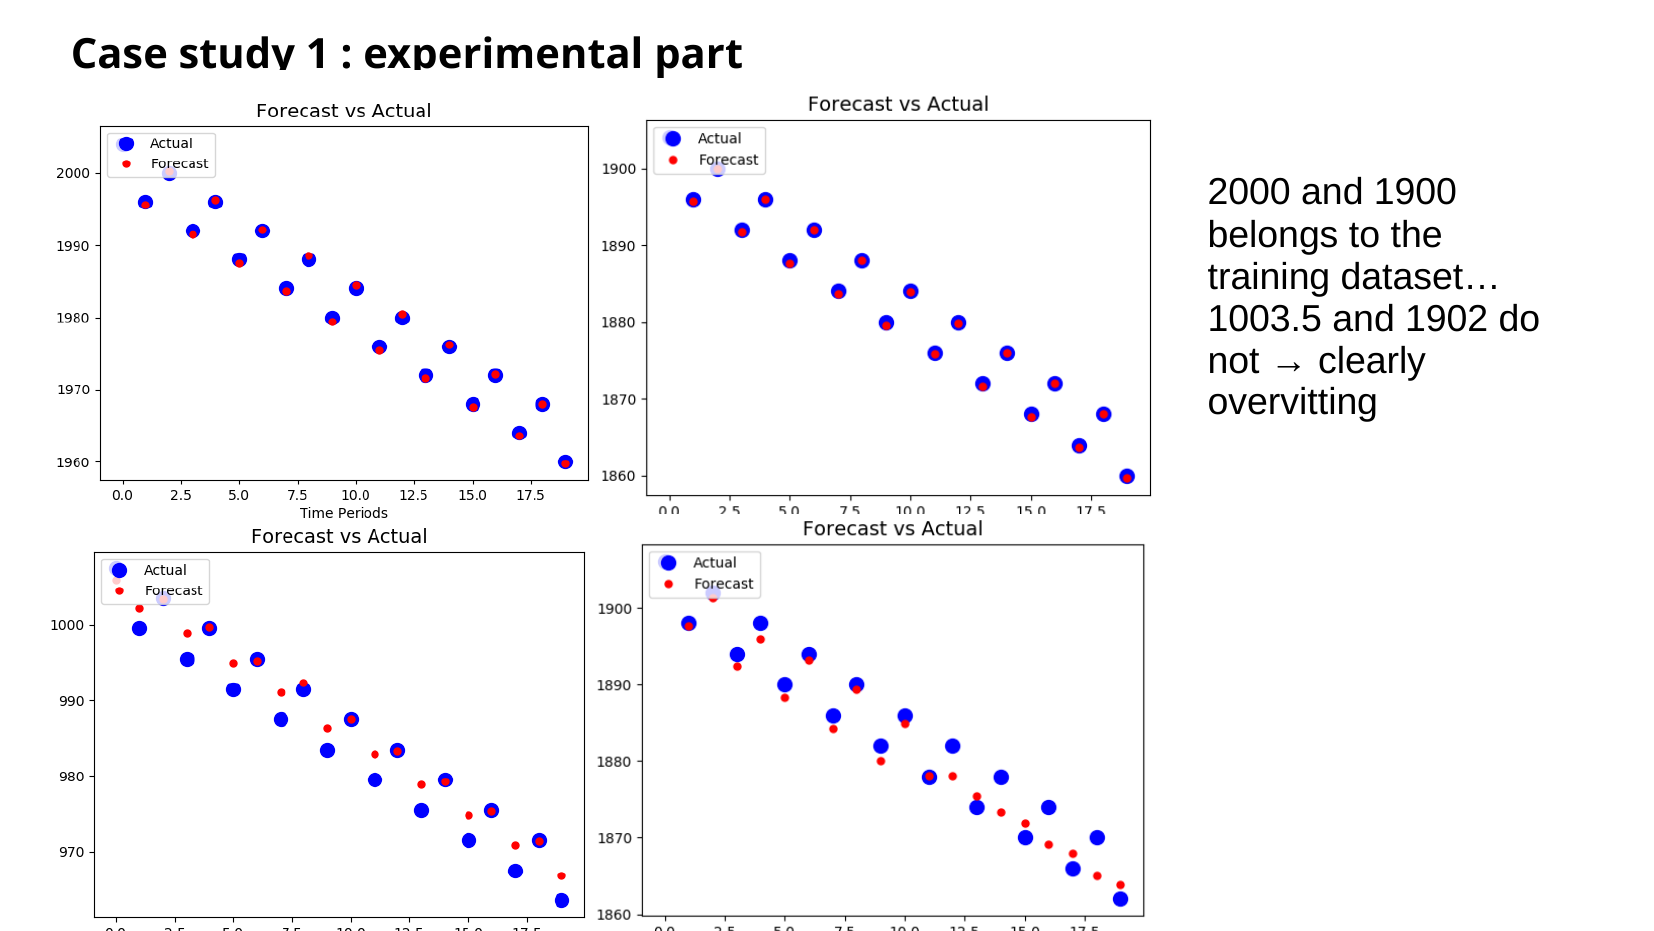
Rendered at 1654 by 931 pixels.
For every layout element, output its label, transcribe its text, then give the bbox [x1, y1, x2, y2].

picture [21, 70, 1170, 931]
text_box 2000 and 1900 belongs to the training dataset… 1003.5 and 1902 do not → clearly overvitting [1192, 163, 1560, 431]
title Case study 1 : experimental part [70, 0, 1559, 130]
